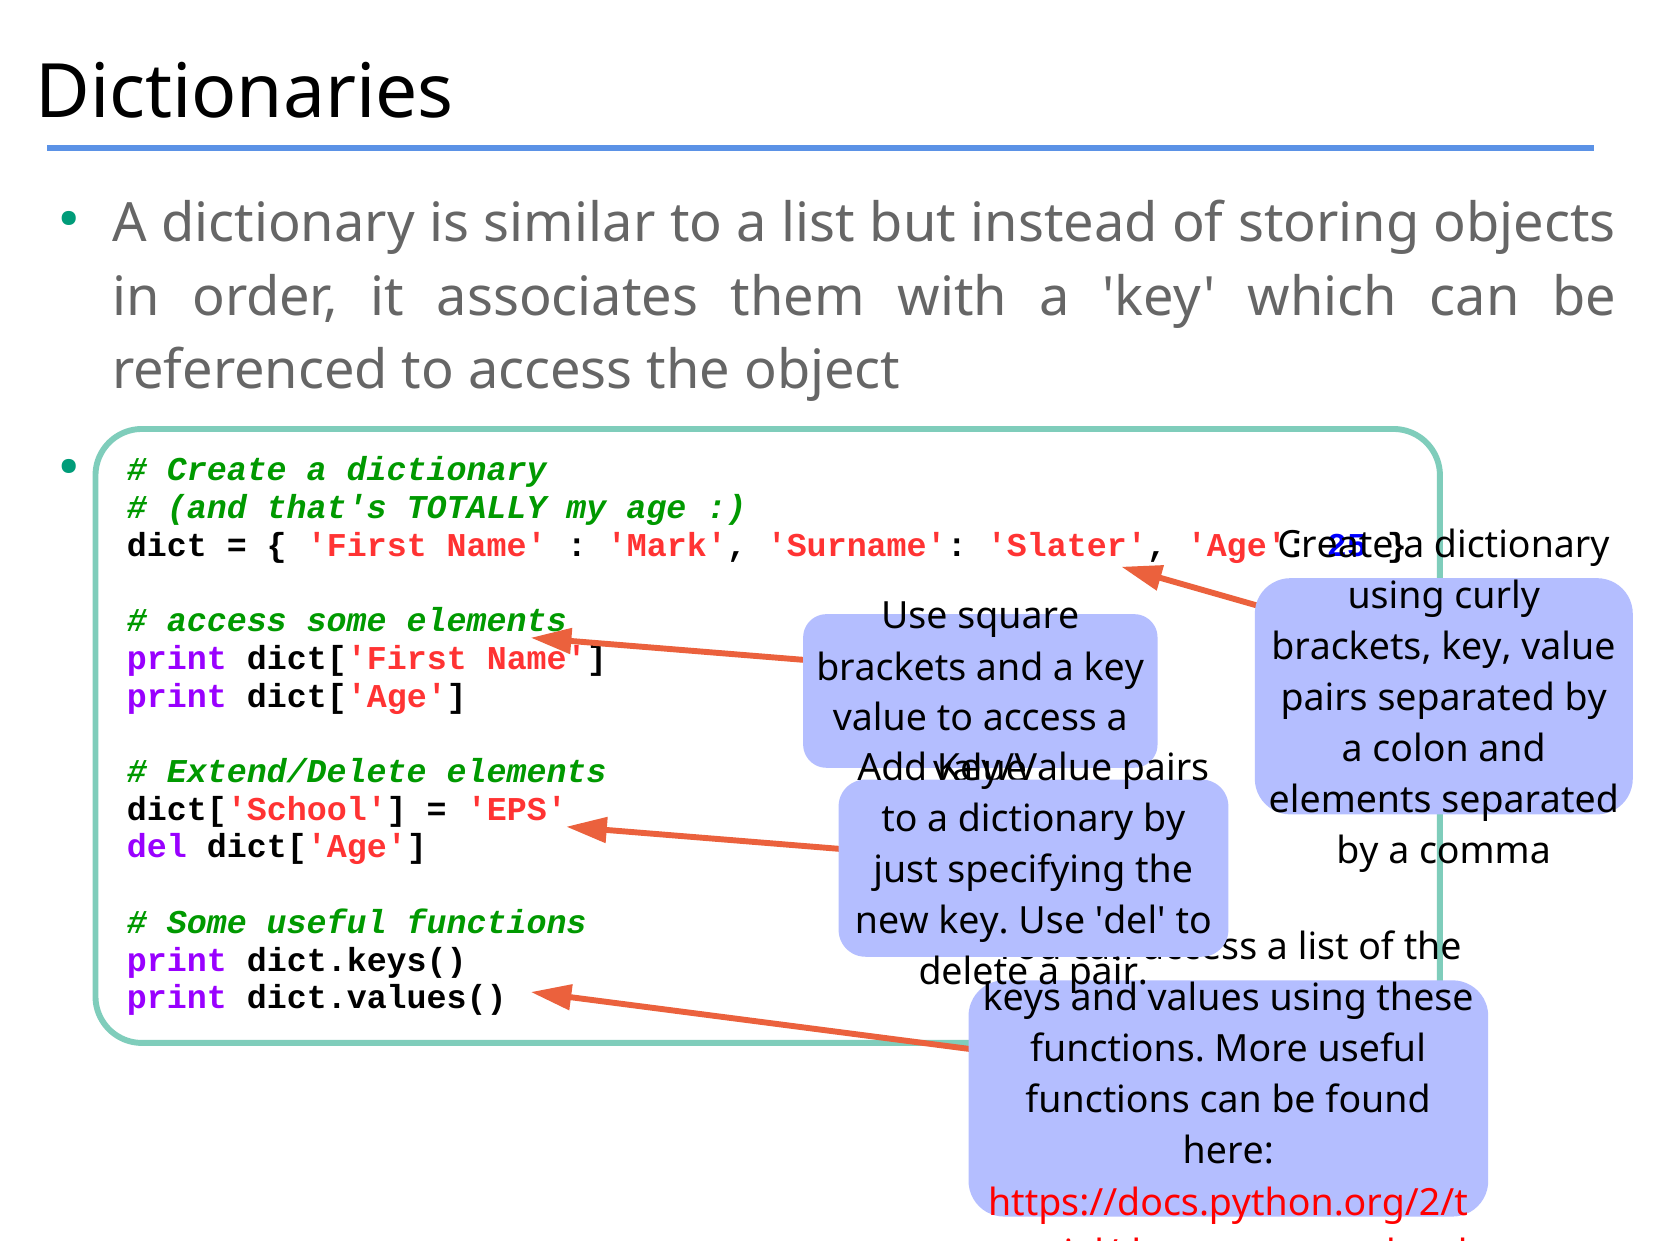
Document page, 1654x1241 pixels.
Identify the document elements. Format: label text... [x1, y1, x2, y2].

text_box You can access a list of the keys and values using these functions. More useful functions can be found here: https://docs.python.org/2/tutorial/datastructures.html [968, 980, 1489, 1217]
title Dictionaries [35, 29, 1217, 148]
text_box # Create a dictionary # (and that's TOTALLY my age :) dict = { 'First Name' : 'Mark', 'Surname': 'Slater', 'Age': 25 } # access some elements print dict['First Name'] print dict['Age'] # Extend/Delete elements dict['School'] = 'EPS' del dict['Age'] # Some useful functions print dict.keys() print dict.values() [95, 428, 1440, 1043]
text_box Create a dictionary using curly brackets, key, value pairs separated by a colon and elements separated by a comma [1254, 578, 1633, 815]
text_box Use square brackets and a key value to access a value [803, 614, 1158, 768]
text_box Add Key/Value pairs to a dictionary by just specifying the new key. Use 'del' to delete a pair. [838, 779, 1229, 957]
list A dictionary is similar to a list but instead of storing objects in order, it associates them with a 'key' which can be referenced to access the object As with lists, anything can be stored as value or key [41, 183, 1619, 1241]
